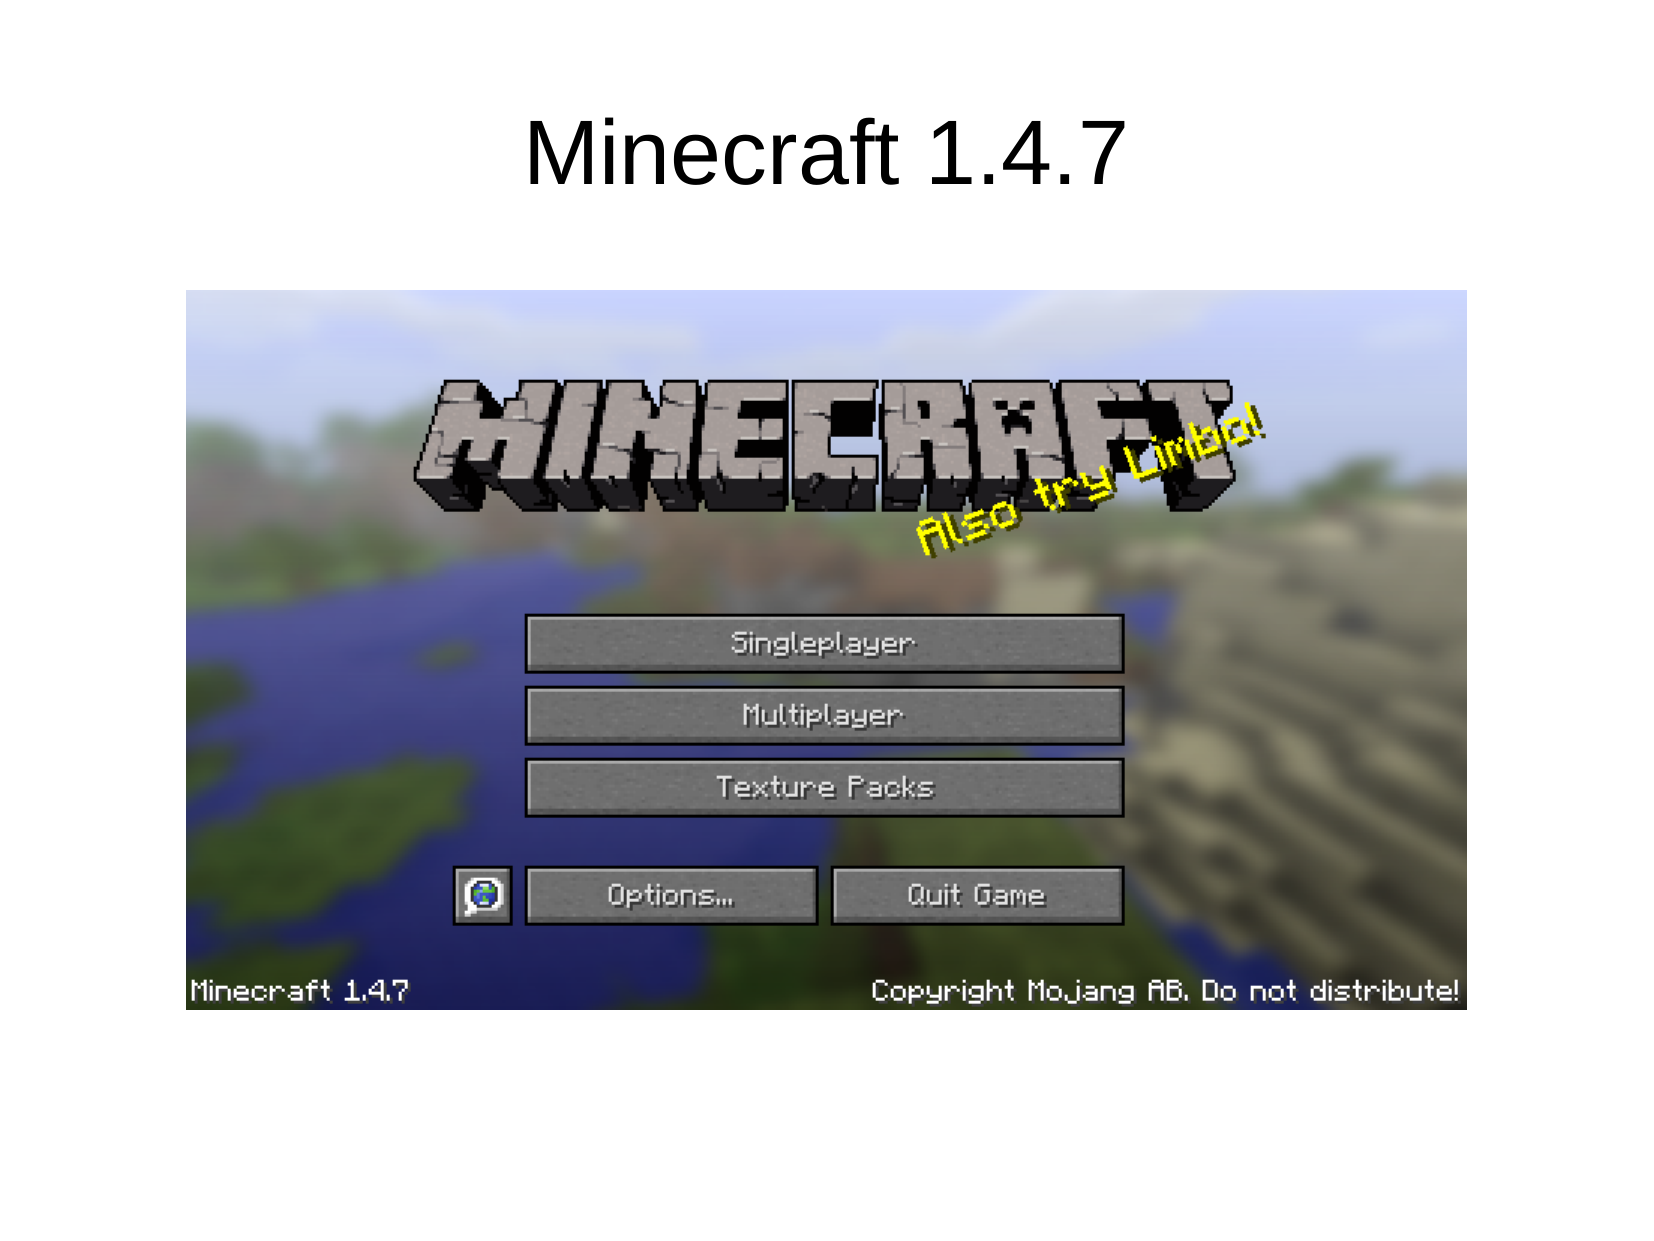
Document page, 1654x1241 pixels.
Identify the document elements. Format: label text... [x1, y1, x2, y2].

title Minecraft 1.4.7 [82, 49, 1571, 257]
picture [186, 290, 1467, 1010]
